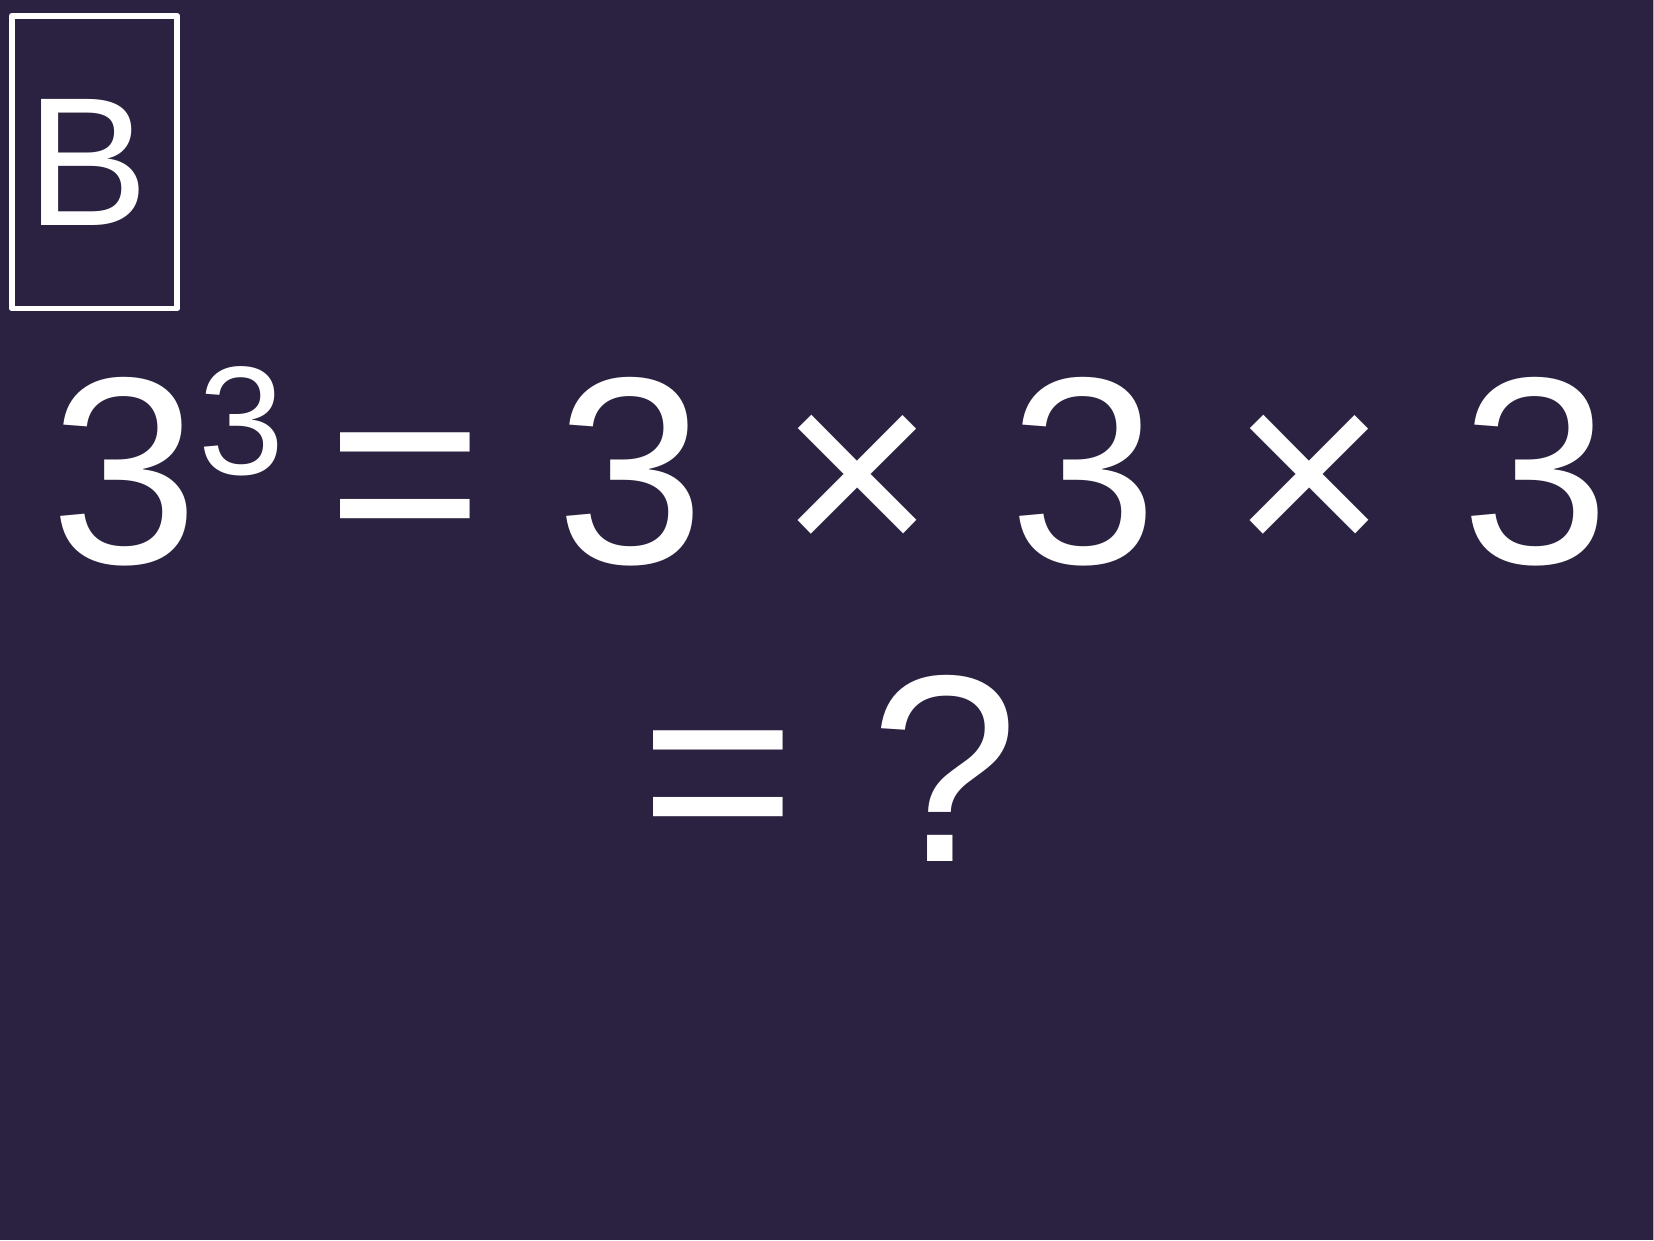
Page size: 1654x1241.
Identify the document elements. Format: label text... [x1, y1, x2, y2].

title 33 = 3 × 3 × 3 = ? [2, 321, 1654, 918]
text_box B [11, 15, 178, 309]
